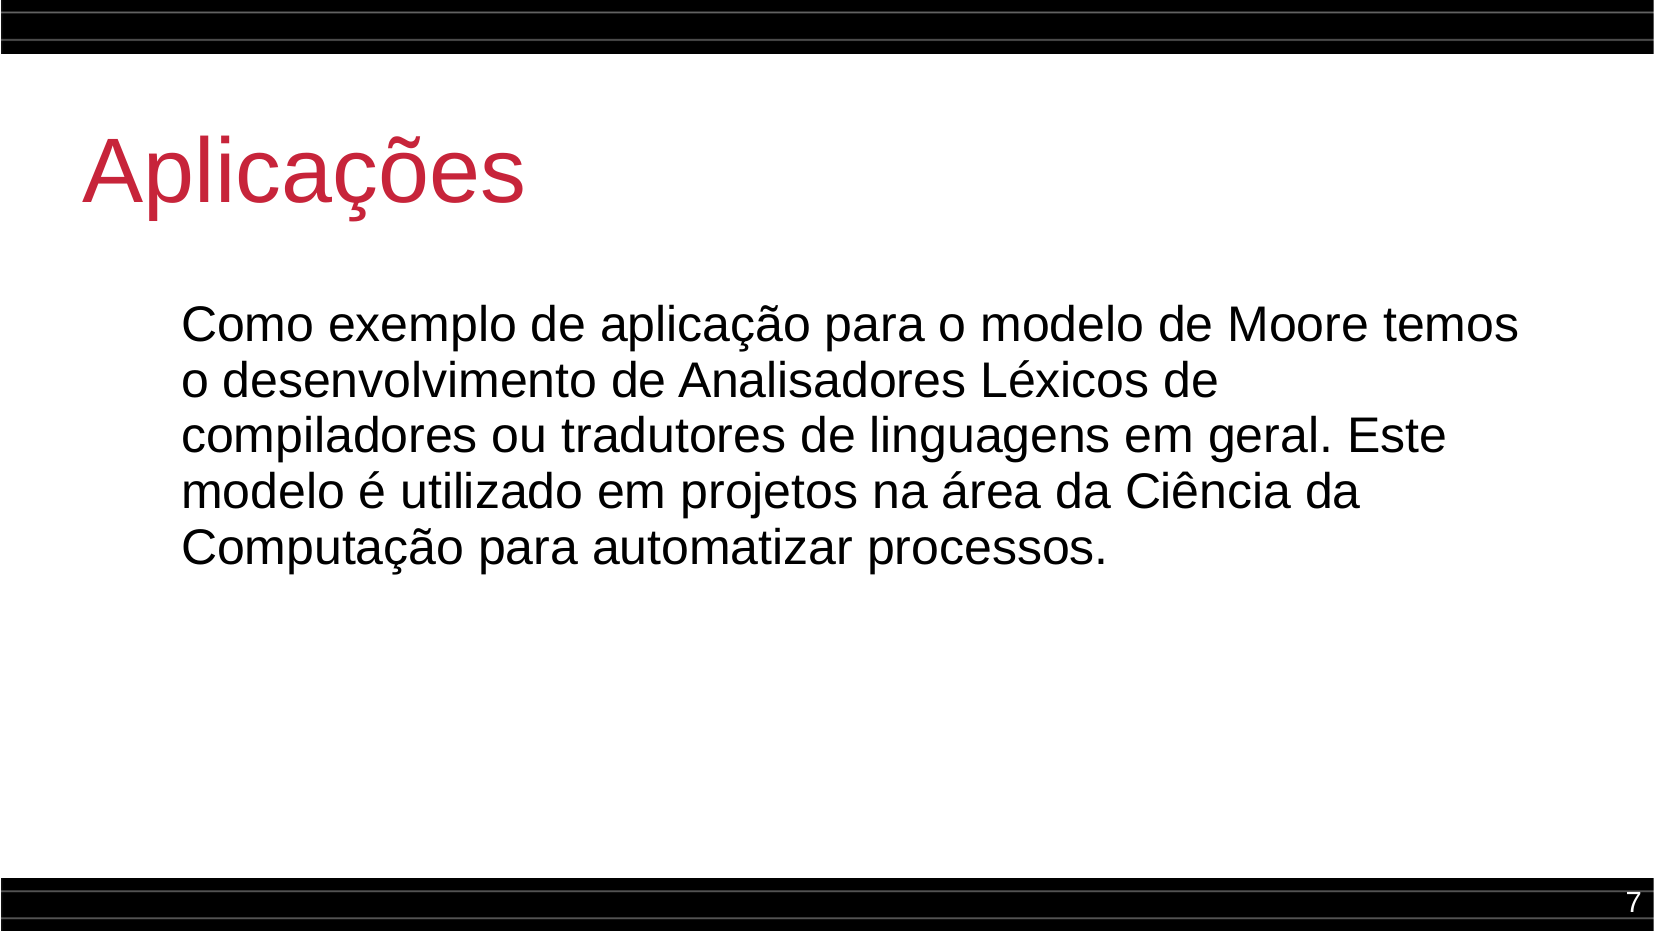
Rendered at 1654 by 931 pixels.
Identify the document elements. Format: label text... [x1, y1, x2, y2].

text_box Como exemplo de aplicação para o modelo de Moore temos o desenvolvimento de Analisadores Léxicos de compiladores ou tradutores de linguagens em geral. Este modelo é utilizado em projetos na área da Ciência da Computação para automatizar processos. [166, 288, 1536, 756]
title Aplicações [82, 92, 1571, 249]
picture [1, 878, 1654, 931]
picture [1, 0, 1654, 54]
